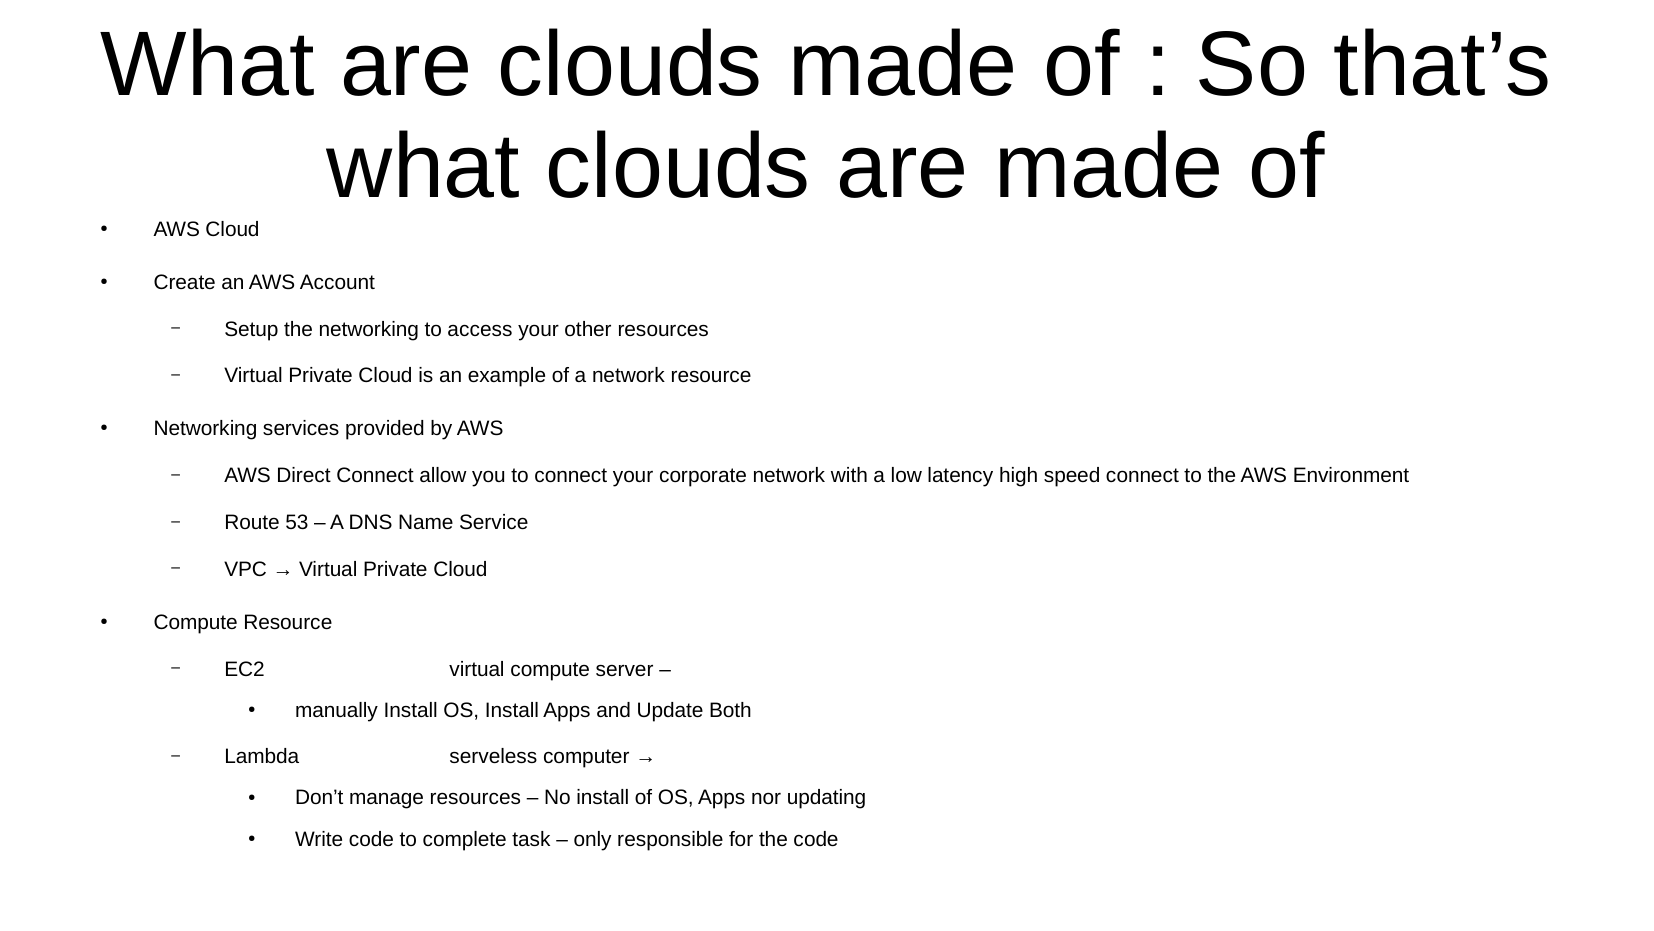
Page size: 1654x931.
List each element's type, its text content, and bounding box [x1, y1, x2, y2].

title What are clouds made of : So that’s what clouds are made of [82, 12, 1571, 217]
list AWS Cloud Create an AWS Account Setup the networking to access your other resources Virtual Private Cloud is an example of a network resource Networking services provided by AWS AWS Direct Connect allow you to connect your corporate network with a low latency high speed connect to the AWS Environment Route 53 – A DNS Name Service VPC → Virtual Private Cloud Compute Resource EC2 virtual compute server – manually Install OS, Install Apps and Update Both Lambda serveless computer → Don’t manage resources – No install of OS, Apps nor updating Write code to complete task – only responsible for the code [82, 217, 1636, 916]
